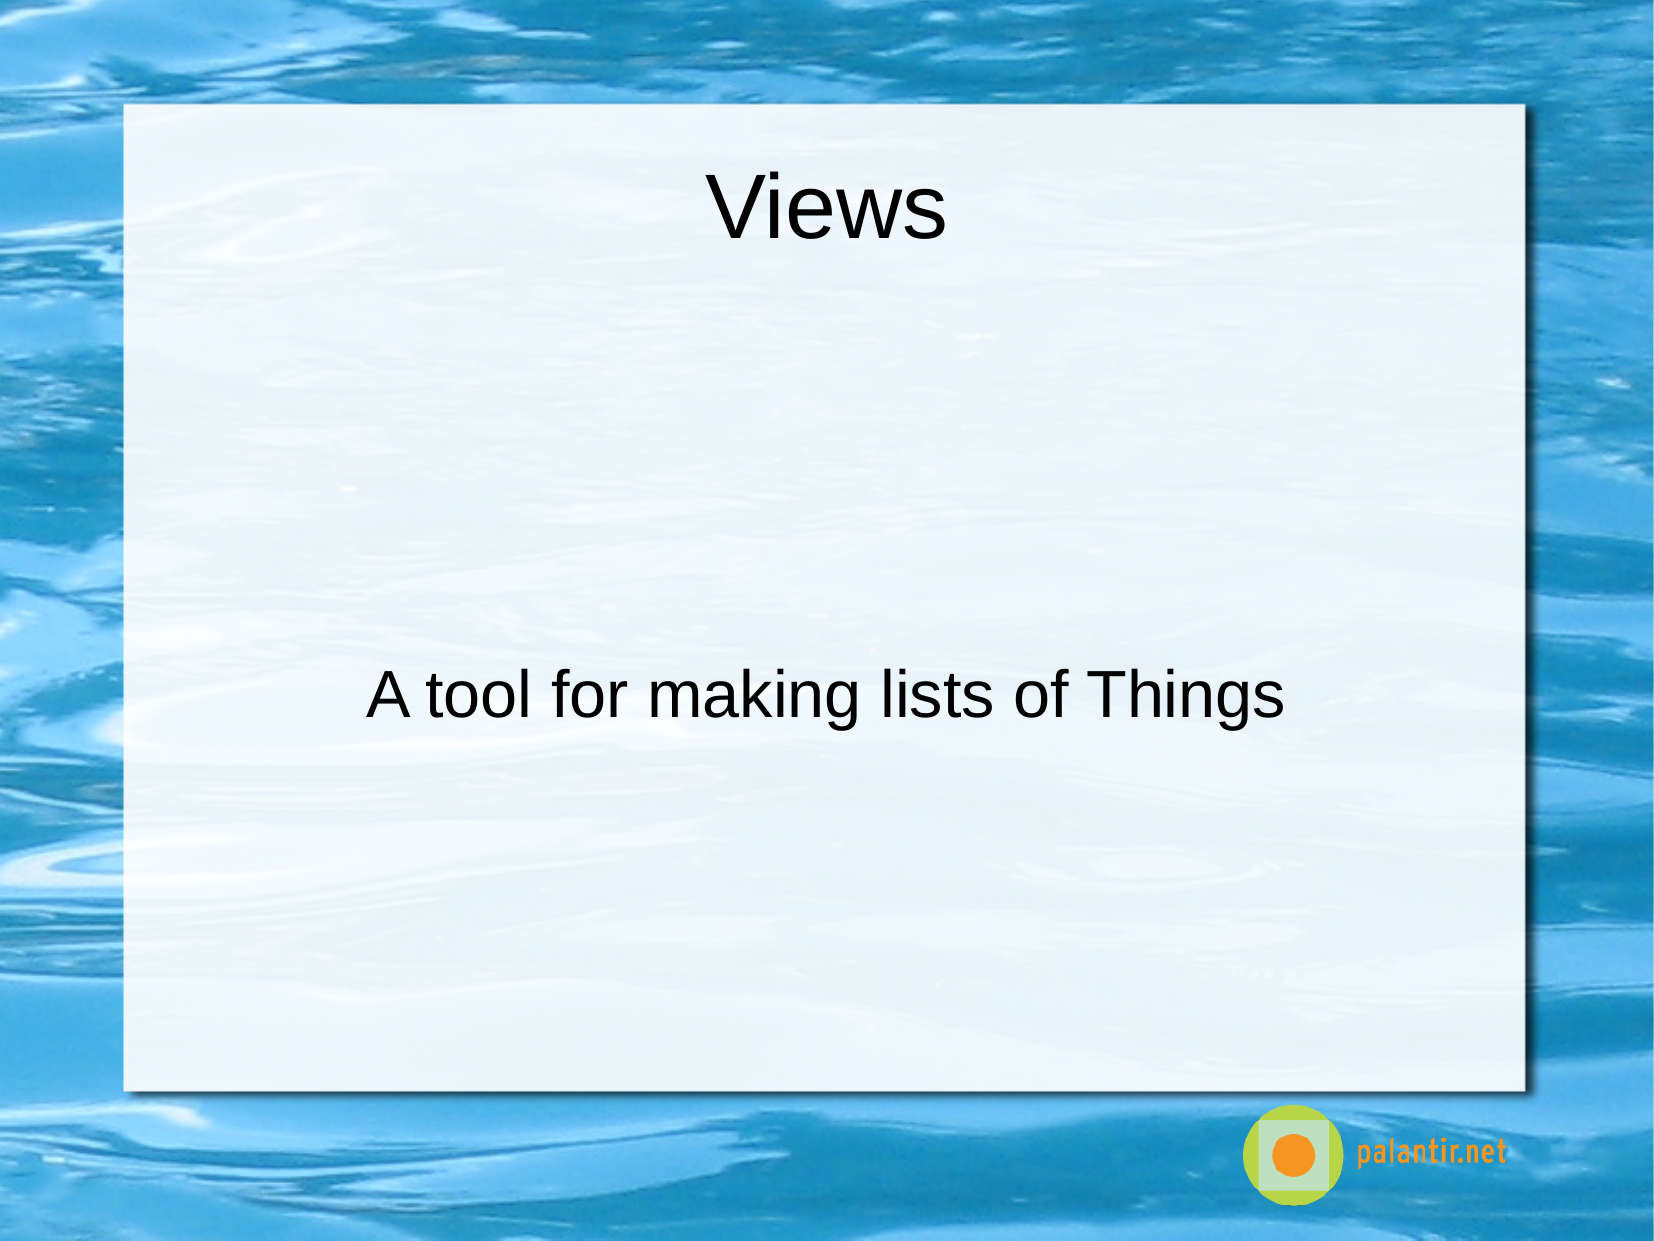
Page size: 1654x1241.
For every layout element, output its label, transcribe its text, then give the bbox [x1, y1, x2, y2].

picture [0, 0, 1654, 1241]
title Views [147, 118, 1506, 296]
subtitle A tool for making lists of Things [147, 332, 1506, 1056]
